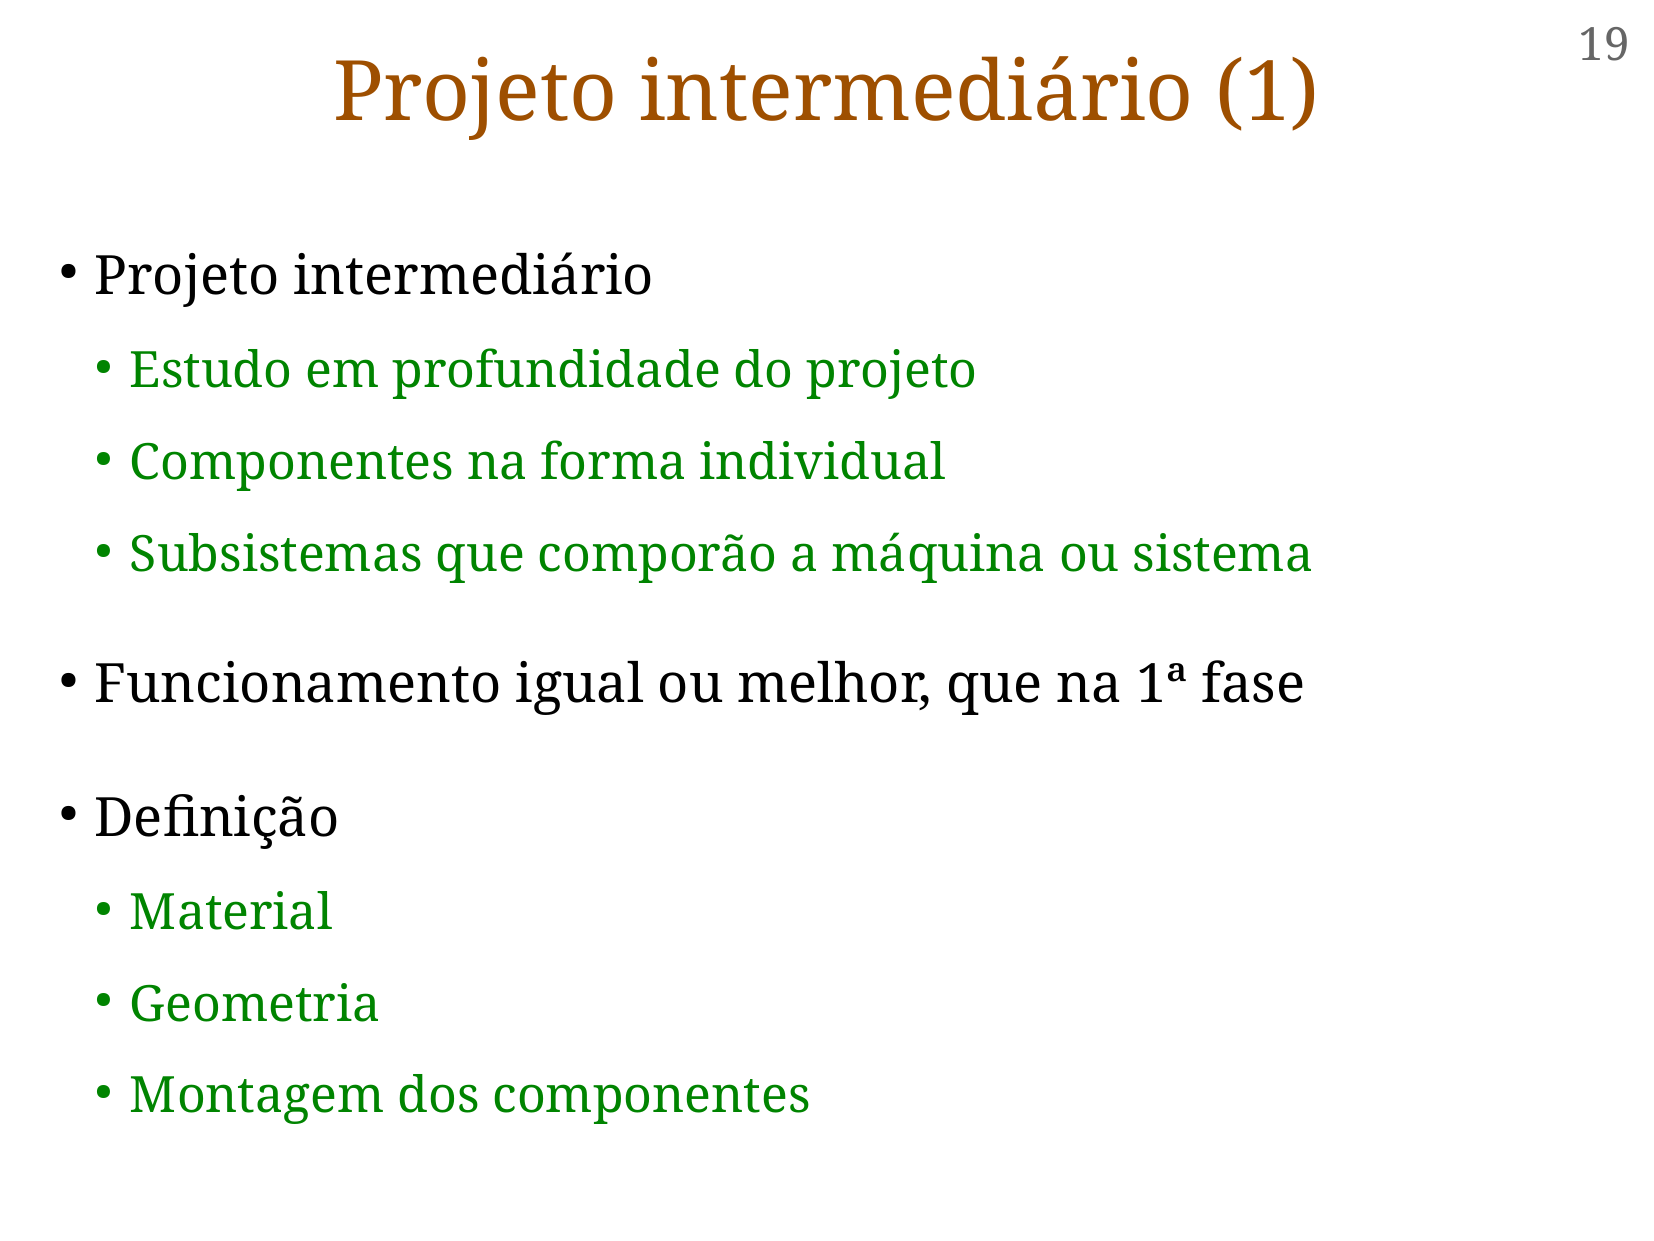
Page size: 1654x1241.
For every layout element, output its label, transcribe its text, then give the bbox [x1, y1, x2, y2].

title Projeto intermediário (1) [59, 29, 1595, 148]
list Projeto intermediário Estudo em profundidade do projeto Componentes na forma individual Subsistemas que comporão a máquina ou sistema Funcionamento igual ou melhor, que na 1ª fase Definição Material Geometria Montagem dos componentes [59, 236, 1595, 1211]
